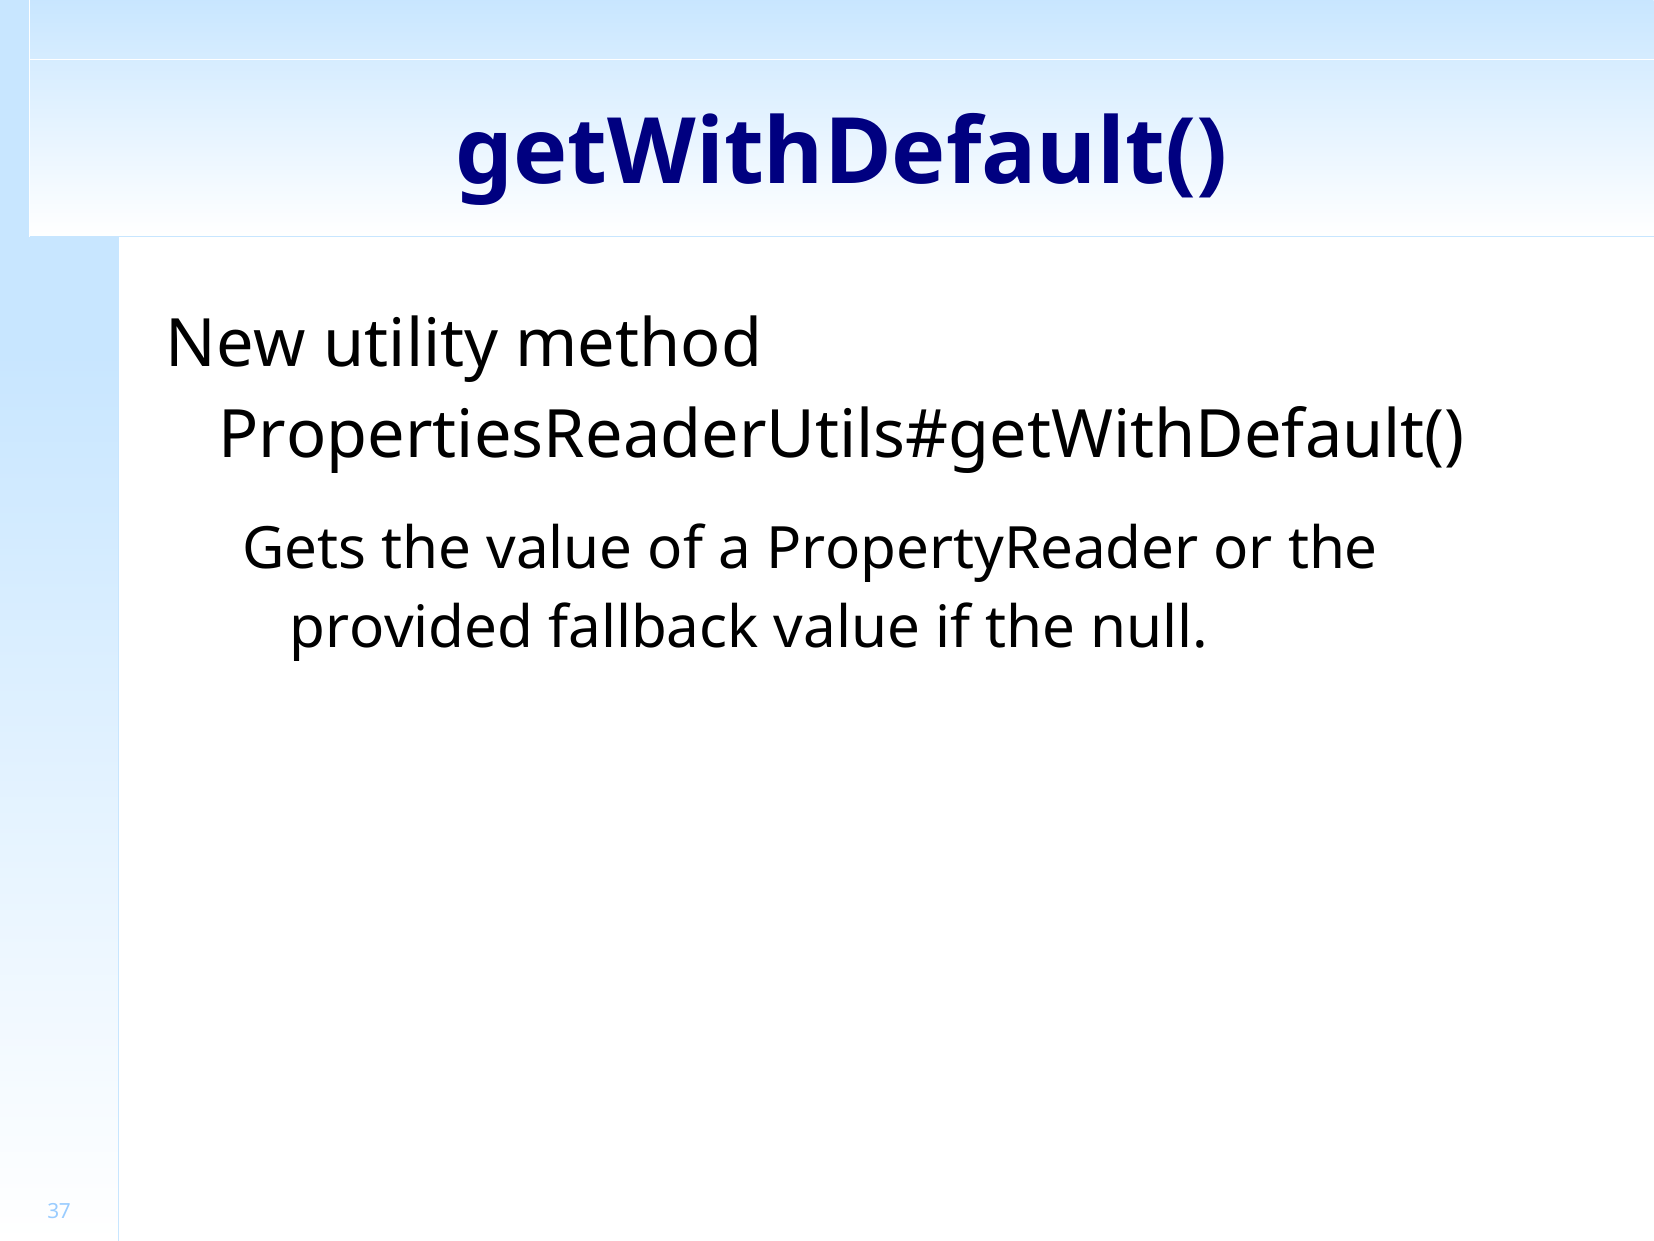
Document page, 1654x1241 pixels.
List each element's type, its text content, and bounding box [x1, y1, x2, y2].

title getWithDefault() [29, 59, 1654, 237]
list New utility method PropertiesReaderUtils#getWithDefault() Gets the value of a PropertyReader or the provided fallback value if the null. [147, 295, 1625, 1182]
